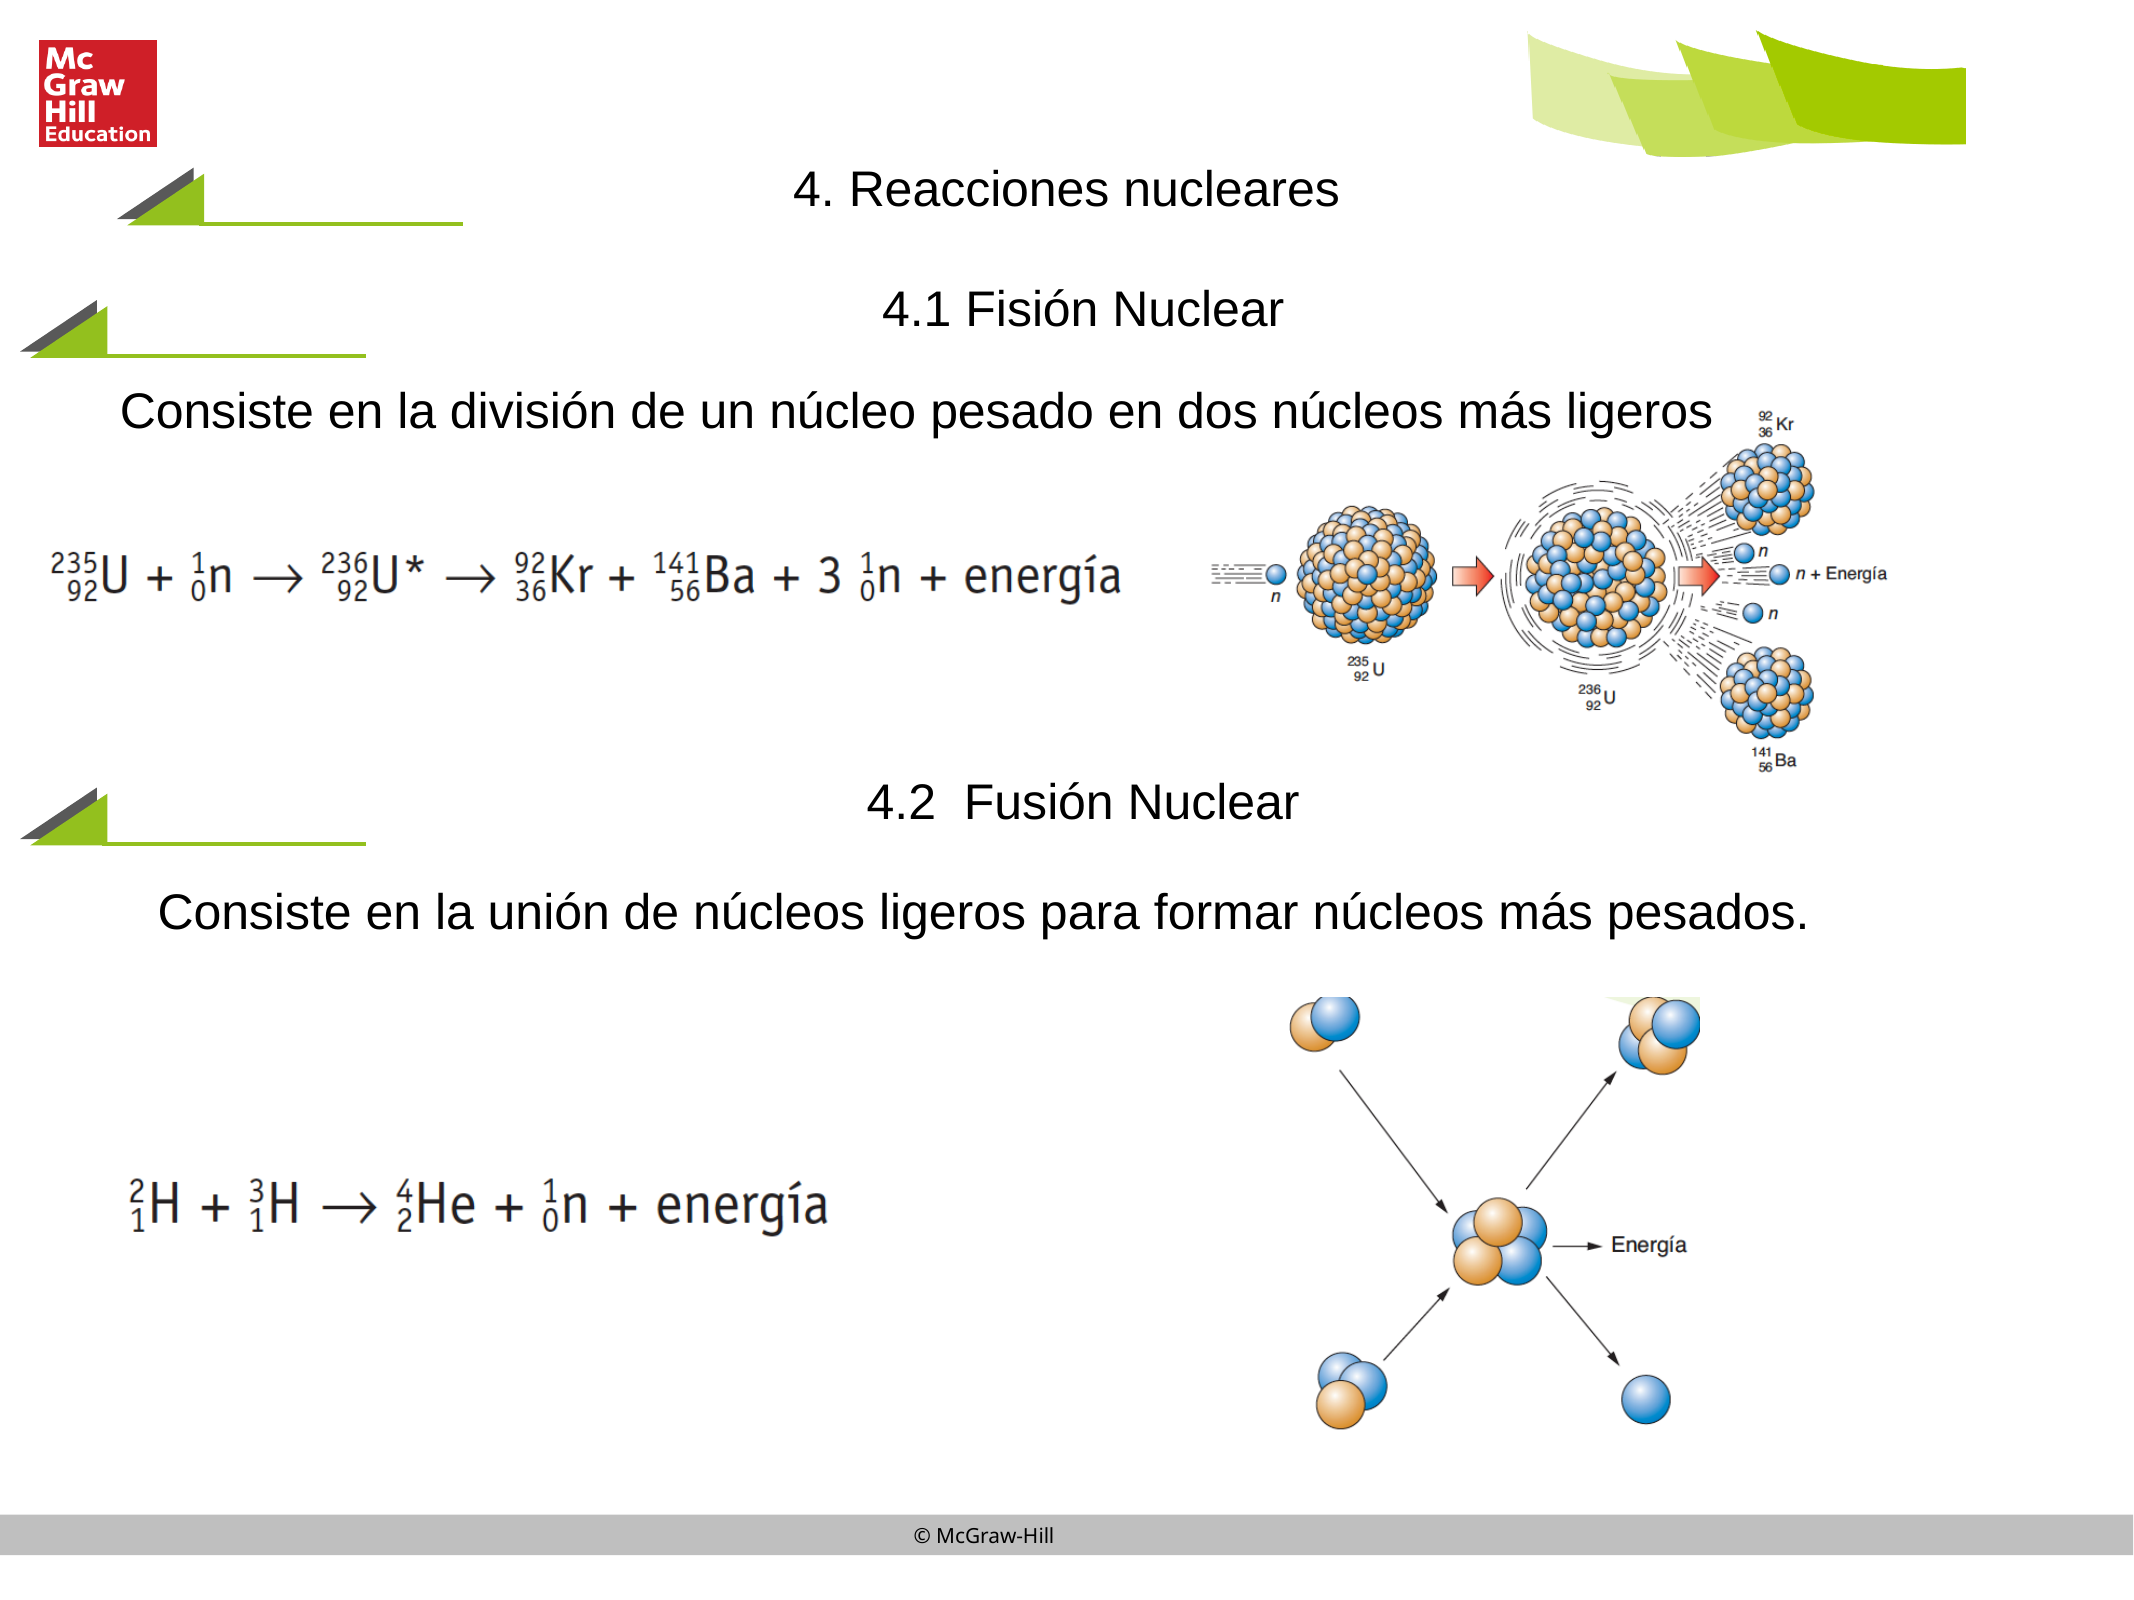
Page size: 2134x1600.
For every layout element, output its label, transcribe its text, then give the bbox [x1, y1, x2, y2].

picture [39, 40, 157, 147]
text_box [20, 300, 108, 358]
text_box Consiste en la unión de núcleos ligeros para formar núcleos más pesados. [149, 871, 1819, 948]
picture [1387, 30, 1966, 157]
text_box 4.2 Fusión Nuclear [121, 761, 2060, 839]
text_box [20, 787, 108, 846]
text_box 4. Reacciones nucleares [212, 148, 1922, 225]
picture [1286, 997, 1700, 1443]
picture [24, 387, 1940, 761]
picture [114, 1165, 859, 1258]
text_box © McGraw-Hill [707, 1514, 1261, 1555]
text_box [0, 1514, 2134, 1556]
text_box [116, 167, 205, 226]
text_box Consiste en la división de un núcleo pesado en dos núcleos más ligeros [111, 370, 1723, 448]
text_box 4.1 Fisión Nuclear [121, 267, 2060, 345]
